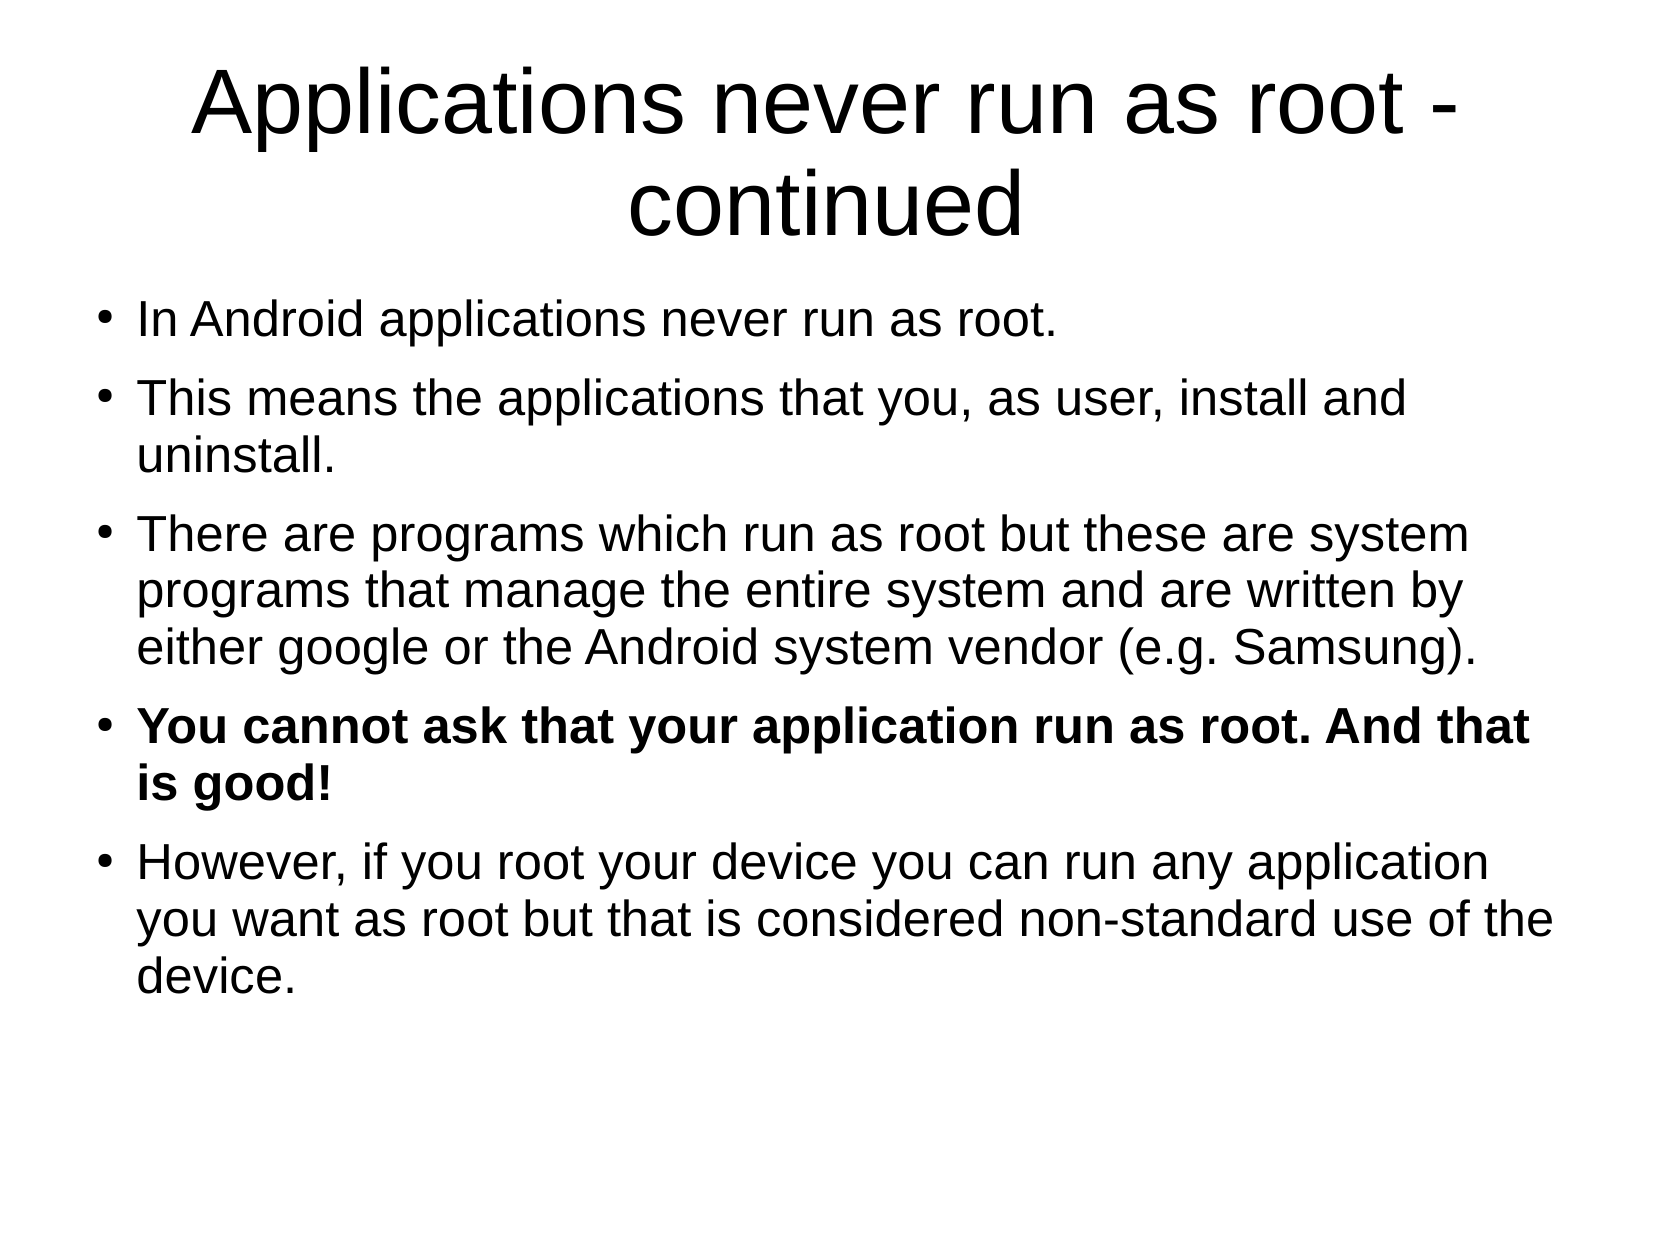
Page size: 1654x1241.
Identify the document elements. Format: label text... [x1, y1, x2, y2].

title Applications never run as root - continued [82, 49, 1571, 257]
list In Android applications never run as root. This means the applications that you, as user, install and uninstall. There are programs which run as root but these are system programs that manage the entire system and are written by either google or the Android system vendor (e.g. Samsung). You cannot ask that your application run as root. And that is good! However, if you root your device you can run any application you want as root but that is considered non-standard use of the device. [82, 290, 1571, 1010]
